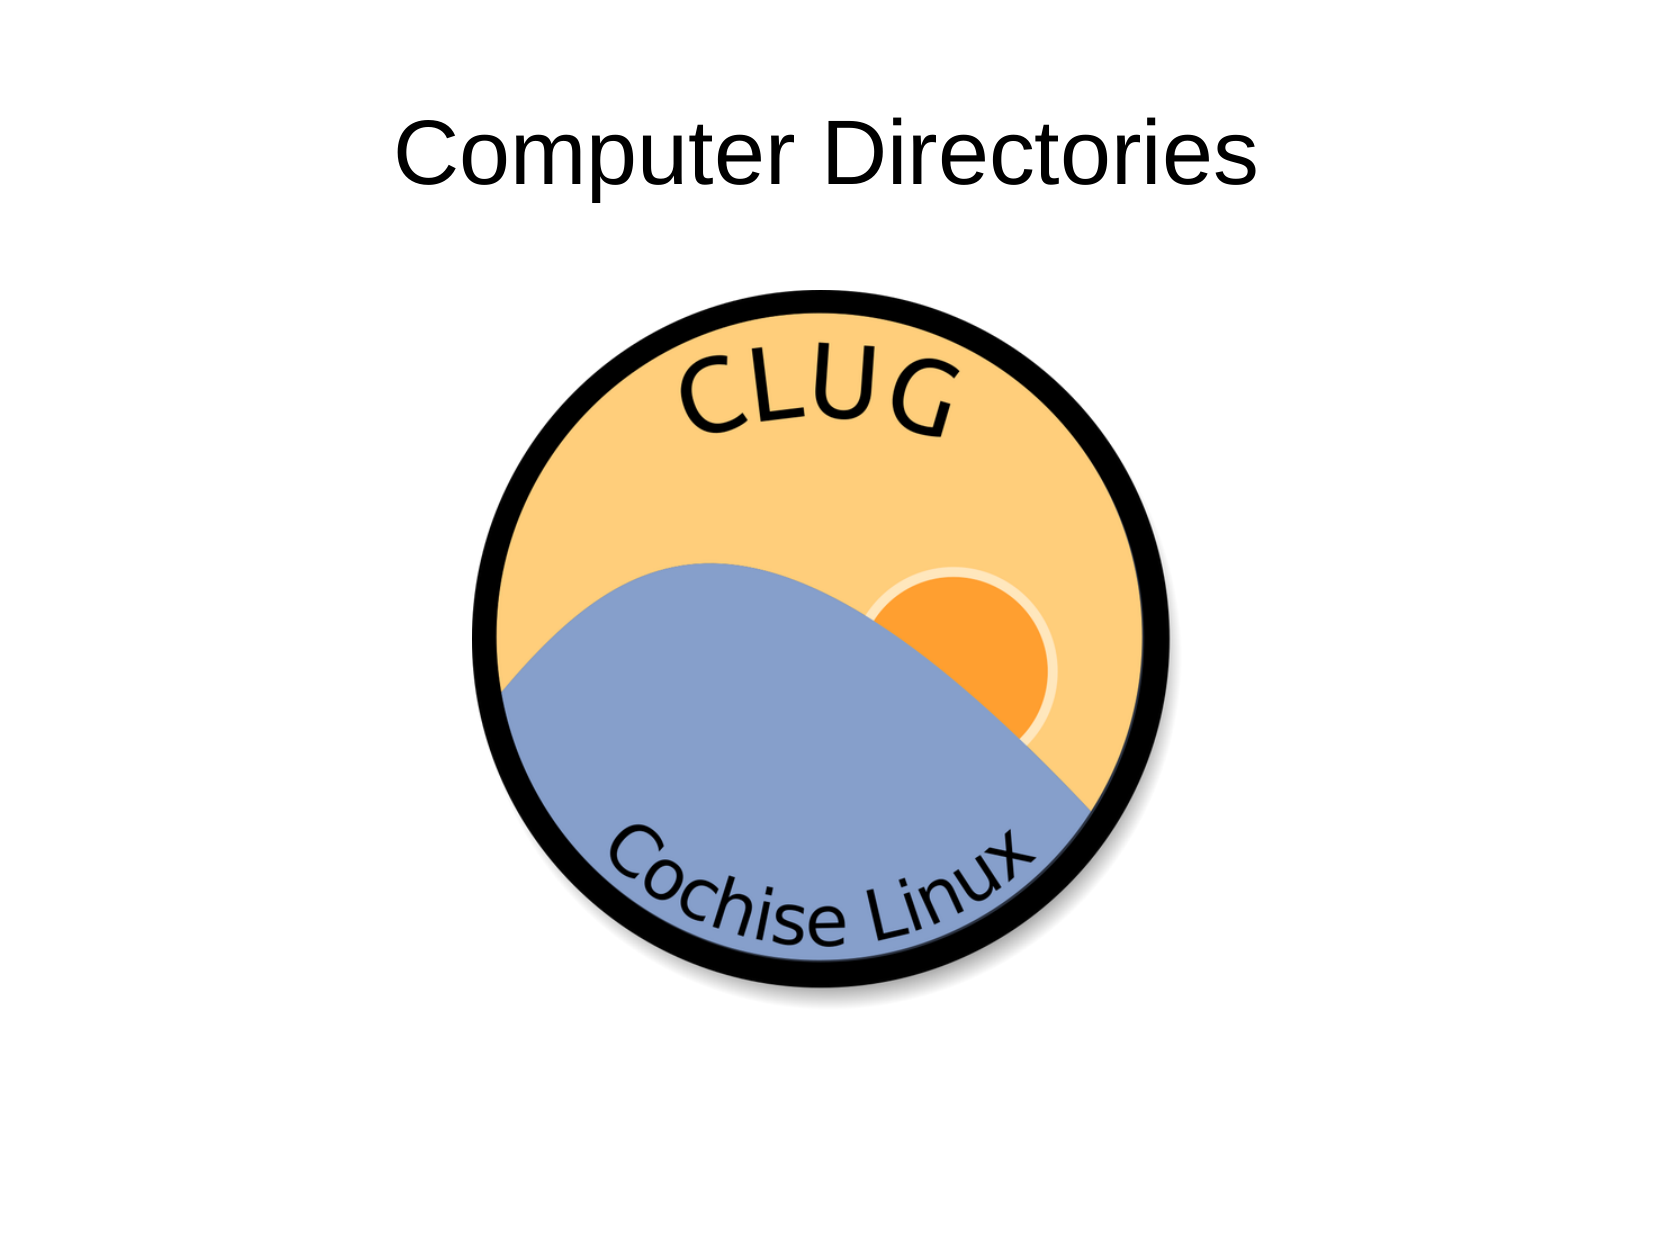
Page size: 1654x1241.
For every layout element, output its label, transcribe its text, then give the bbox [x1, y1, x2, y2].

picture [472, 290, 1182, 1010]
title Computer Directories [82, 49, 1571, 257]
